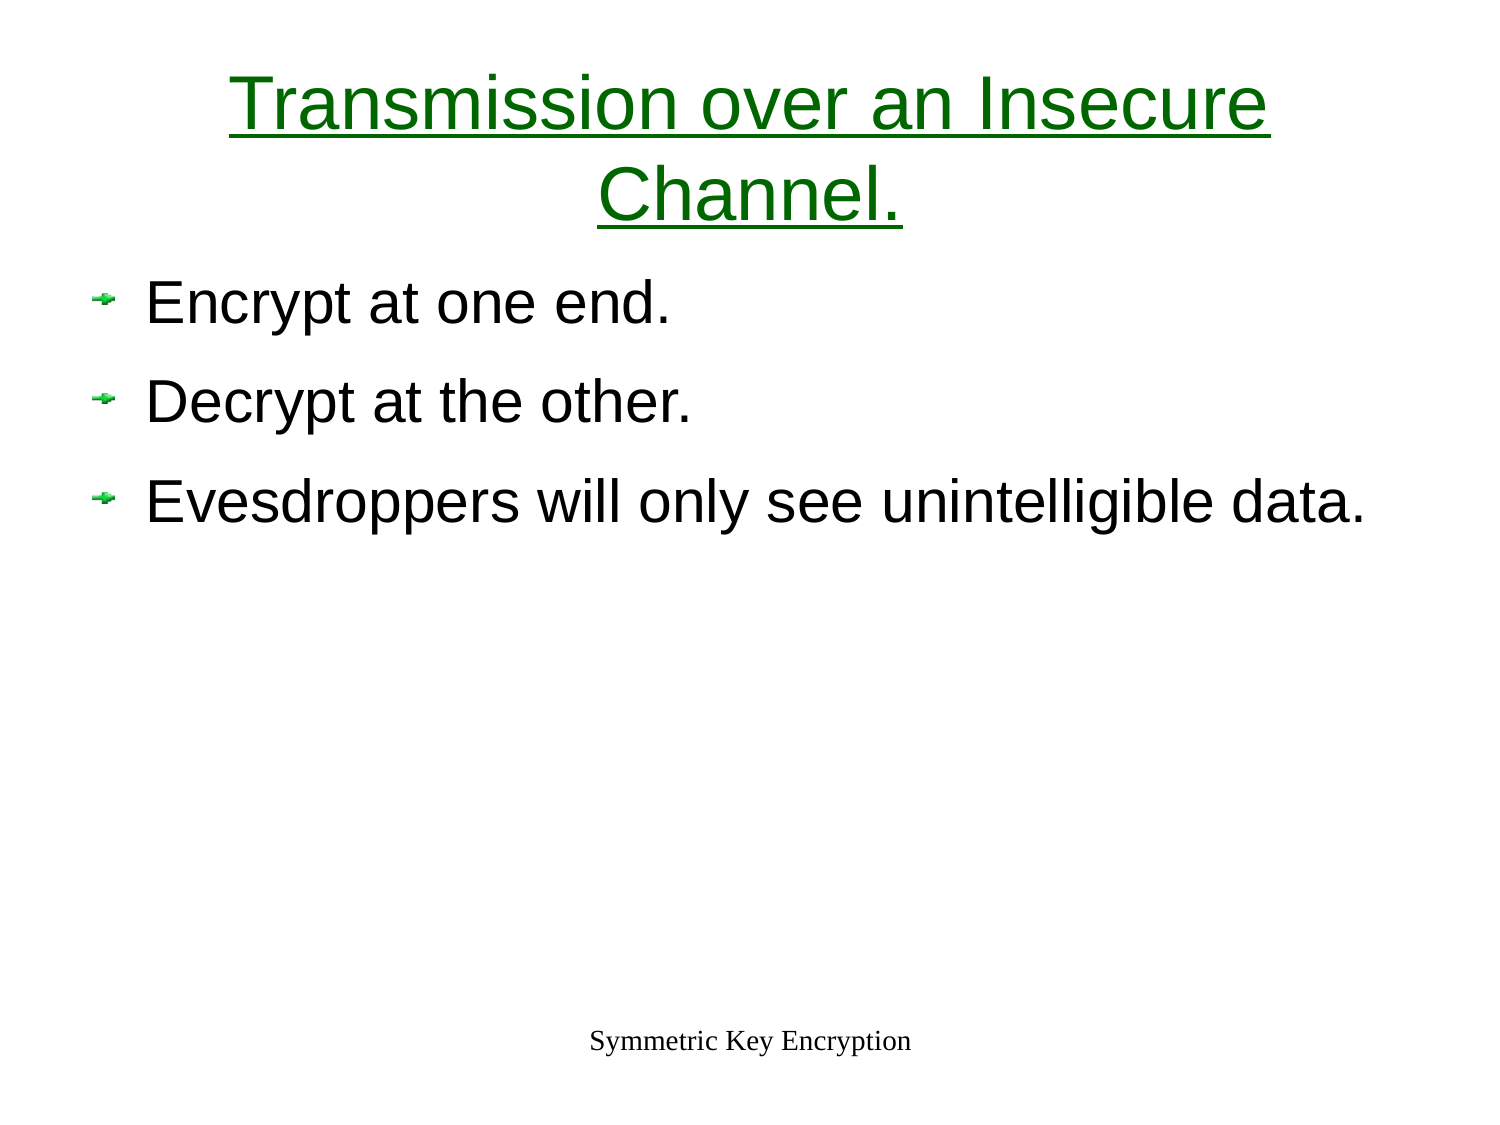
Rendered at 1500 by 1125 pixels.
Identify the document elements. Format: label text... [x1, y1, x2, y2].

title Transmission over an Insecure Channel. [75, 45, 1425, 233]
list Encrypt at one end. Decrypt at the other. Evesdroppers will only see unintelligible data. [75, 262, 1425, 1006]
